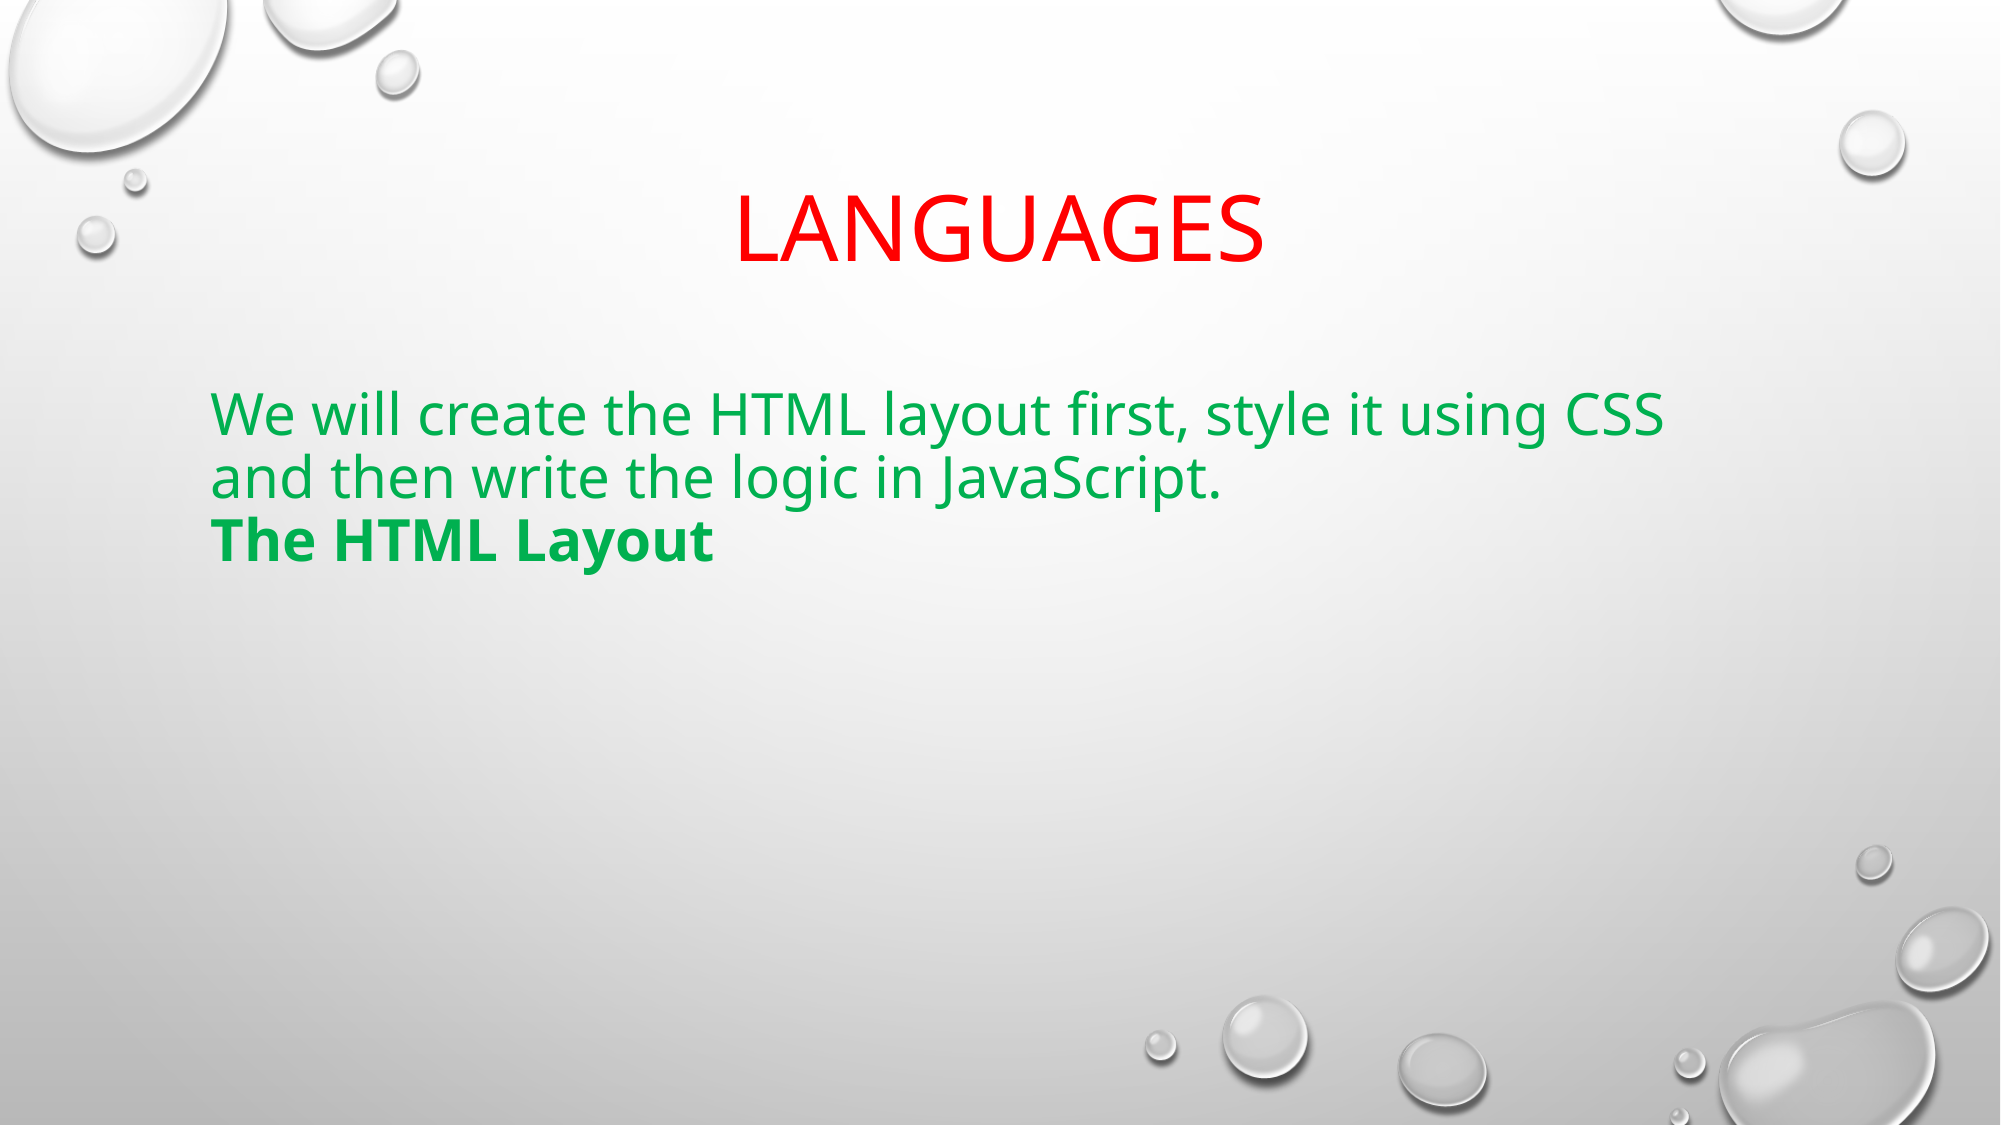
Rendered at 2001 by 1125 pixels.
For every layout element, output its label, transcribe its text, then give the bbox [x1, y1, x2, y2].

text_box We will create the HTML layout first, style it using CSS and then write the logic in JavaScript. The HTML Layout [195, 377, 1775, 904]
text_box LANGUAGES [224, 80, 1776, 289]
